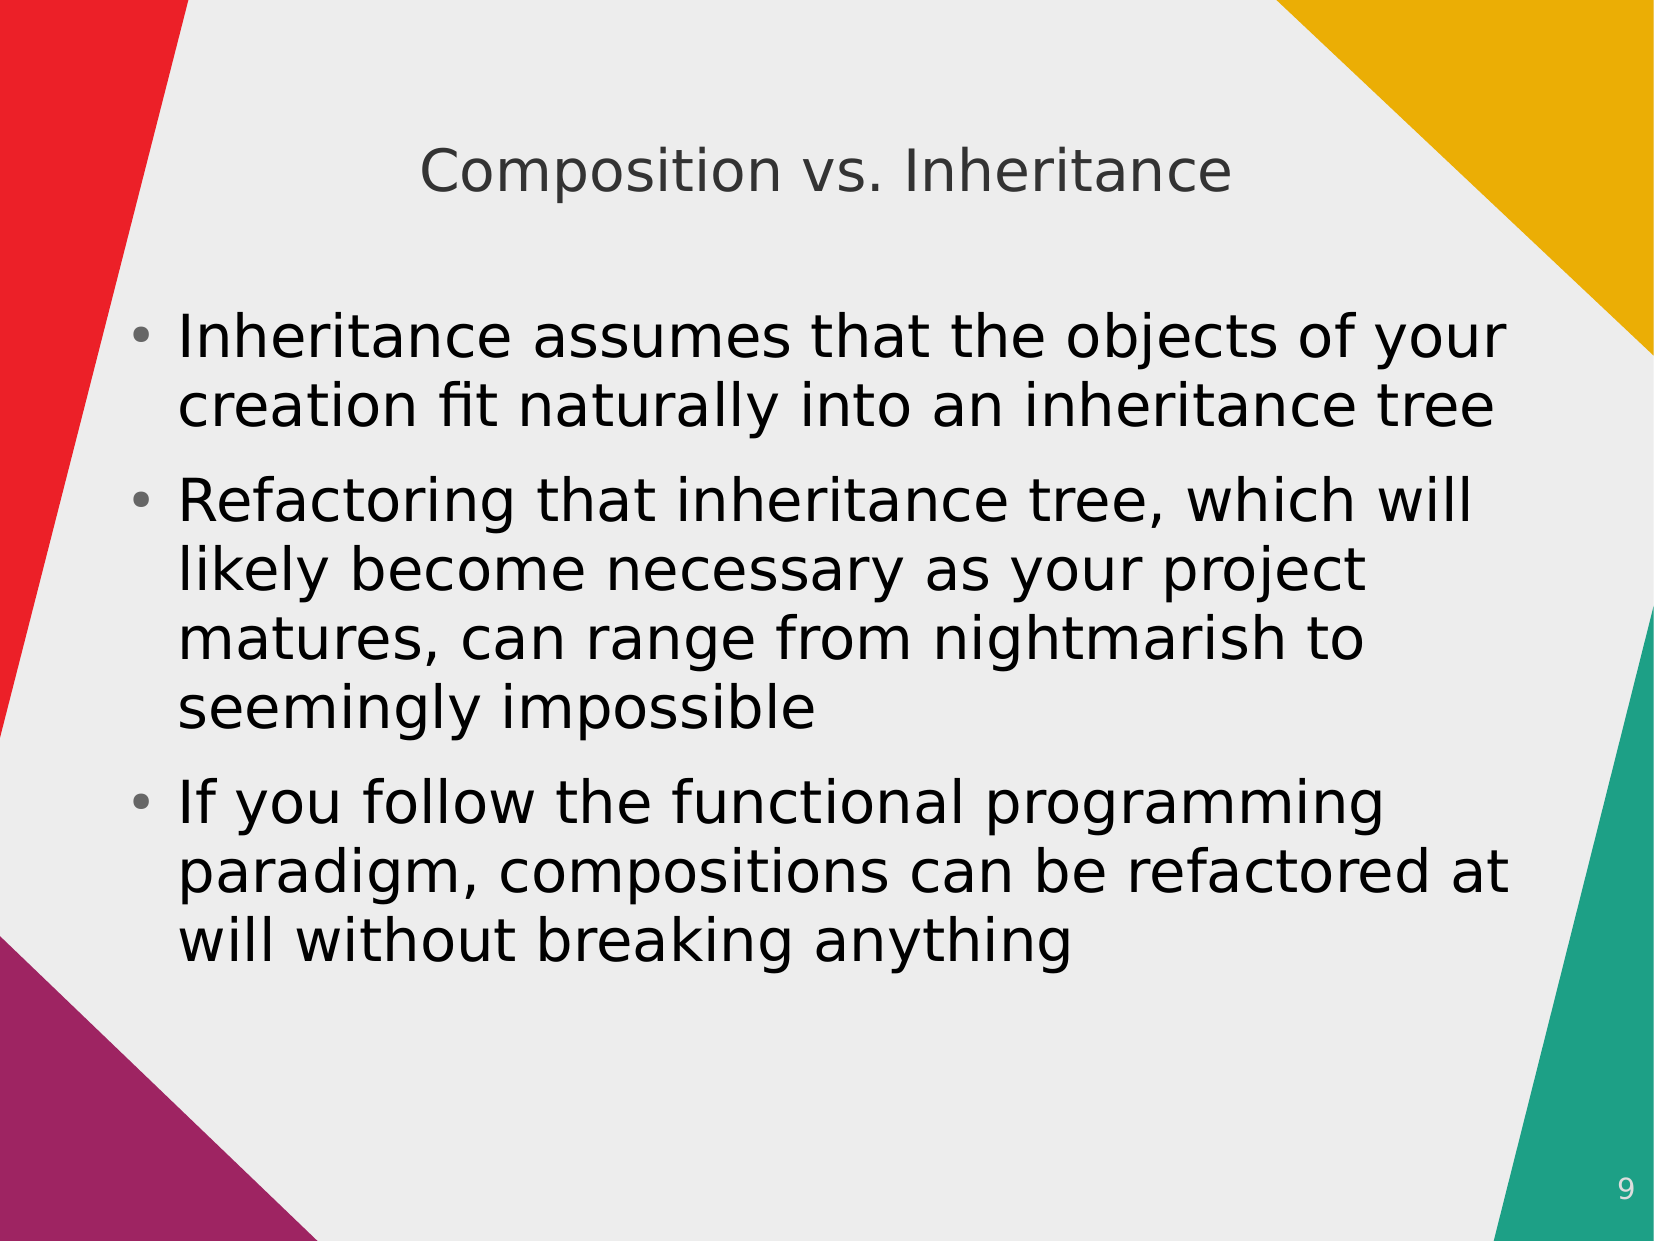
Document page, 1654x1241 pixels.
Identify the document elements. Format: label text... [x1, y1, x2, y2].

title Composition vs. Inheritance [114, 73, 1539, 271]
list Inheritance assumes that the objects of your creation fit naturally into an inheritance tree Refactoring that inheritance tree, which will likely become necessary as your project matures, can range from nightmarish to seemingly impossible If you follow the functional programming paradigm, compositions can be refactored at will without breaking anything [114, 302, 1539, 1033]
